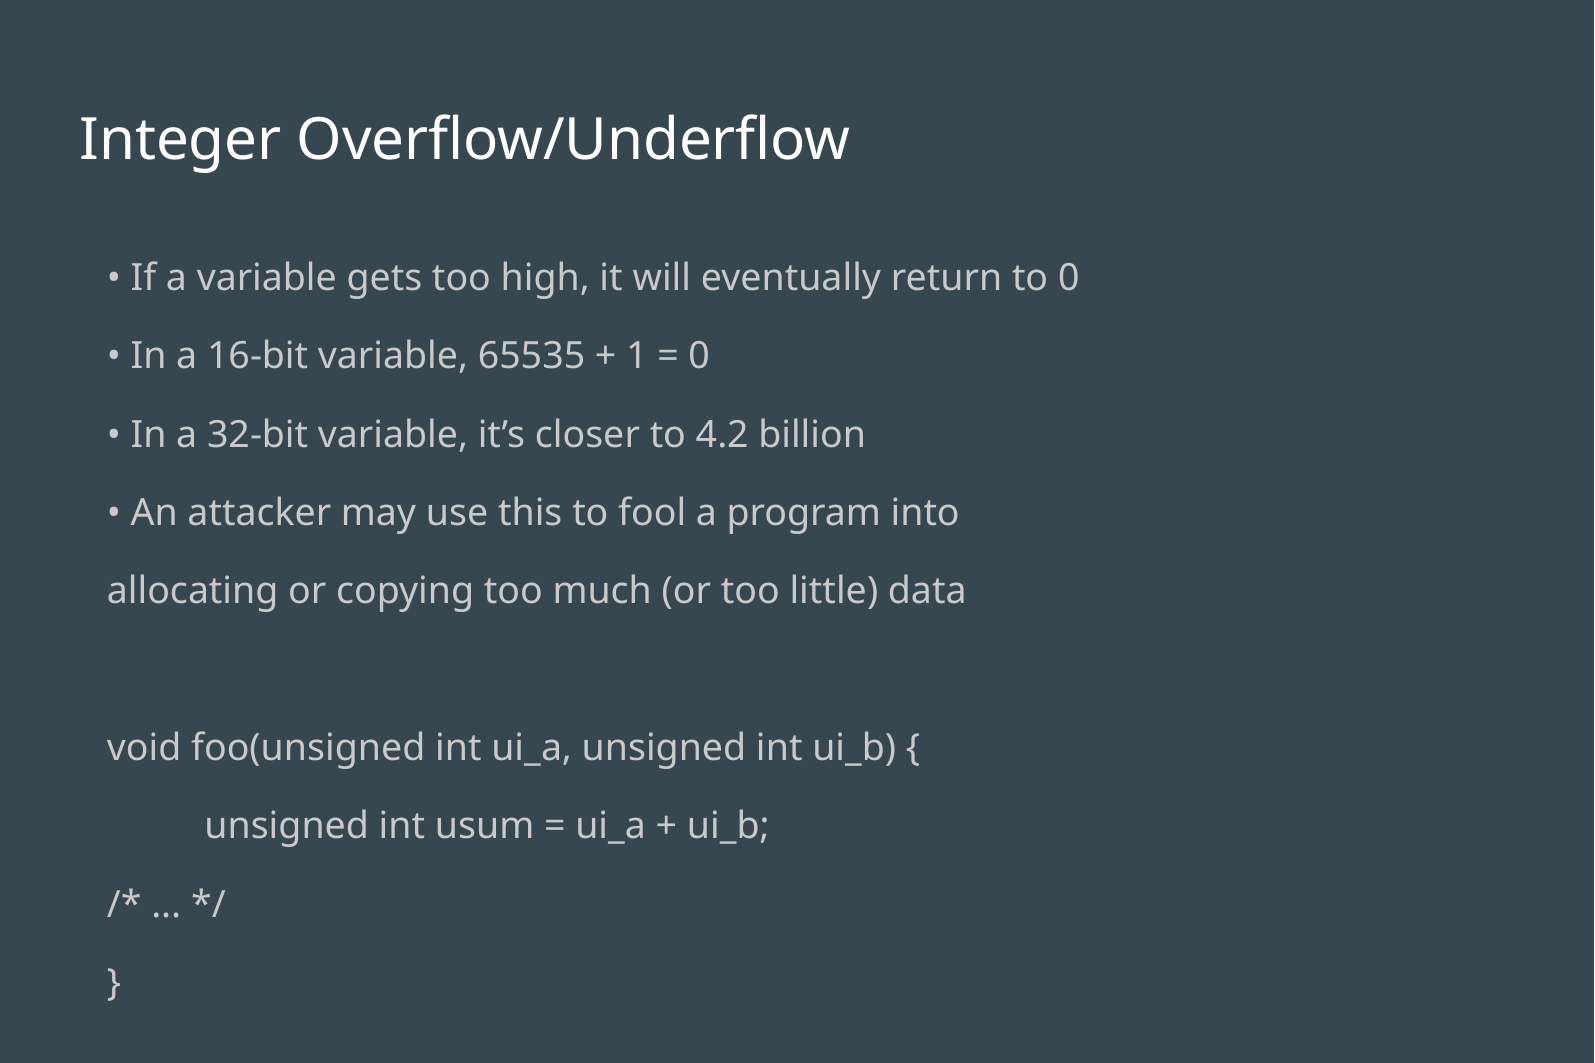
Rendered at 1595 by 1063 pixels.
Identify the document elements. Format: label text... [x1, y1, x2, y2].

title Integer Overflow/Underflow [79, 48, 1449, 227]
list • If a variable gets too high, it will eventually return to 0 • In a 16-bit variable, 65535 + 1 = 0 • In a 32-bit variable, it’s closer to 4.2 billion • An attacker may use this to fool a program into allocating or copying too much (or too little) data void foo(unsigned int ui_a, unsigned int ui_b) { unsigned int usum = ui_a + ui_b; /* ... */ } [54, 238, 1541, 945]
